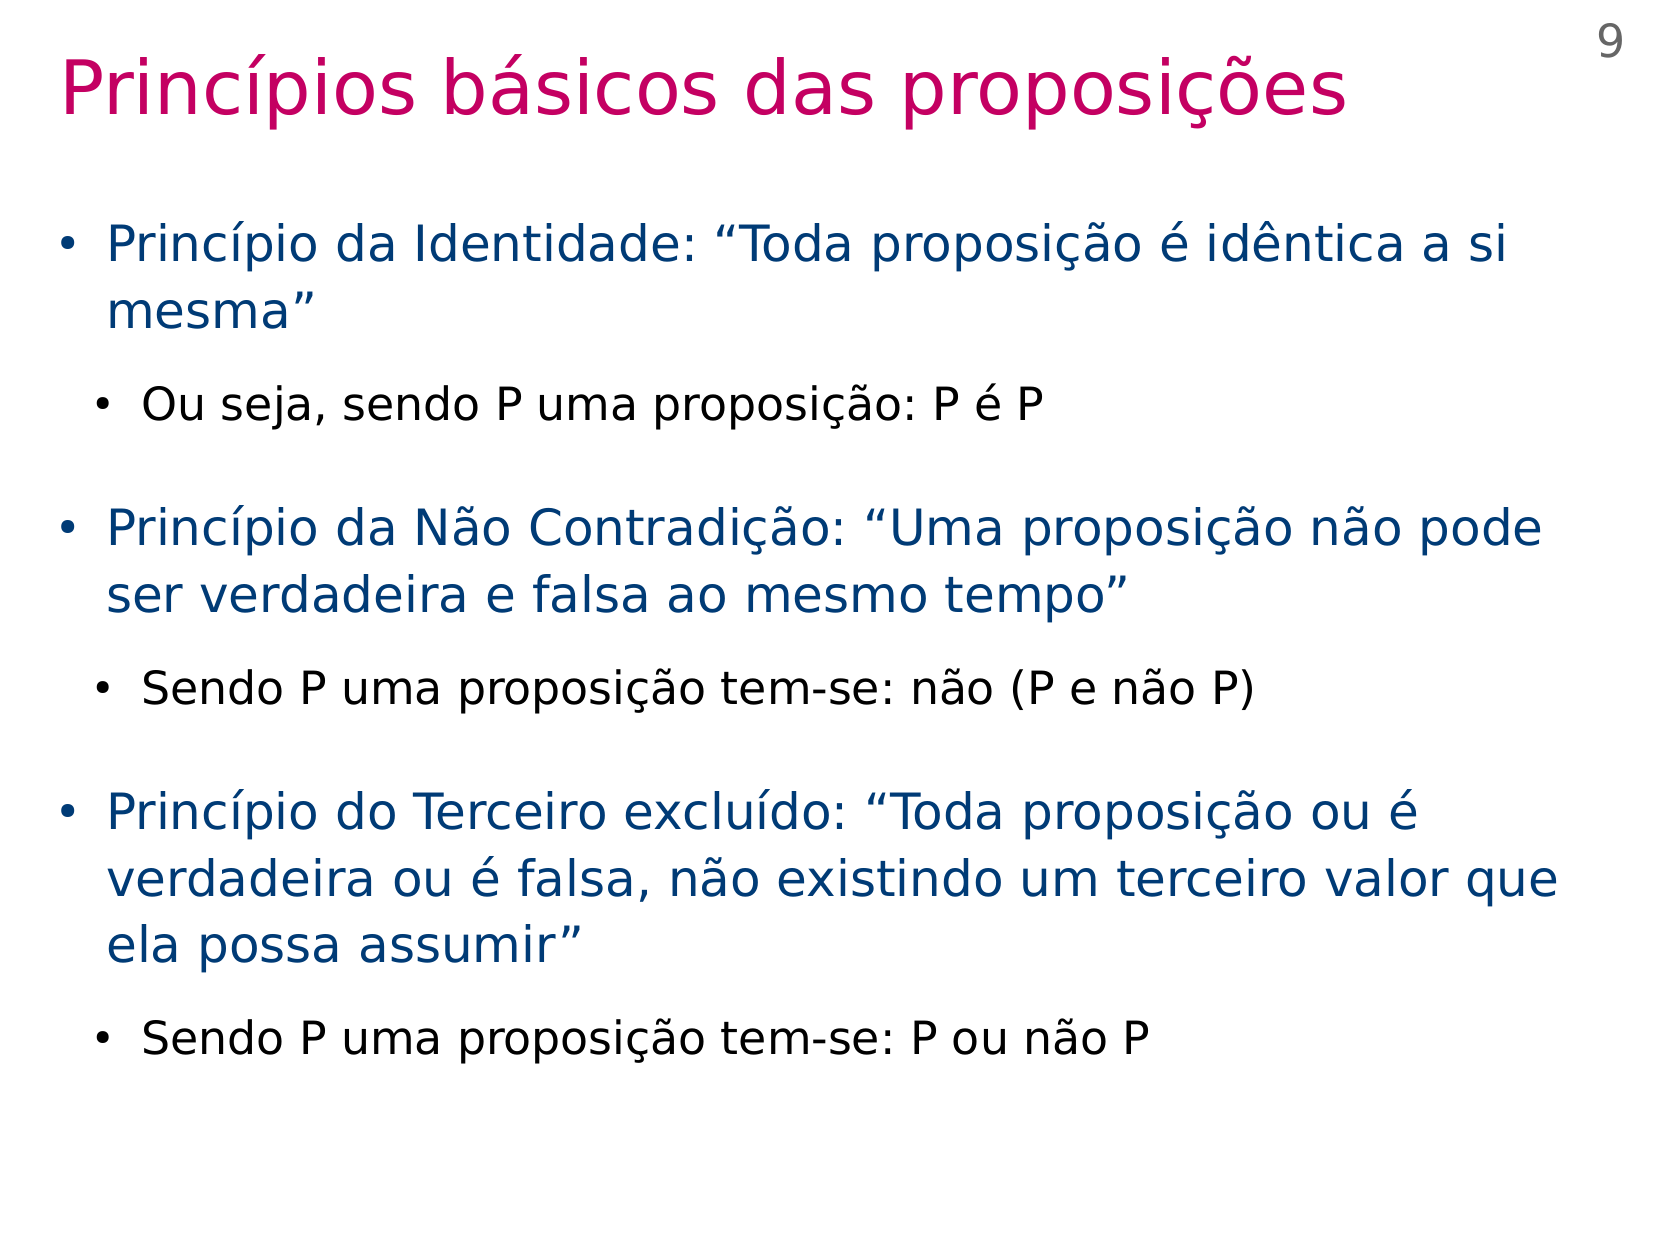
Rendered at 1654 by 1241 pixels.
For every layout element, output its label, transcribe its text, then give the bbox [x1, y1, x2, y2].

title Princípios básicos das proposições [59, 29, 1595, 148]
list Princípio da Identidade: “Toda proposição é idêntica a si mesma” Ou seja, sendo P uma proposição: P é P Princípio da Não Contradição: “Uma proposição não pode ser verdadeira e falsa ao mesmo tempo” Sendo P uma proposição tem-se: não (P e não P) Princípio do Terceiro excluído: “Toda proposição ou é verdadeira ou é falsa, não existindo um terceiro valor que ela possa assumir” Sendo P uma proposição tem-se: P ou não P [59, 206, 1625, 1211]
